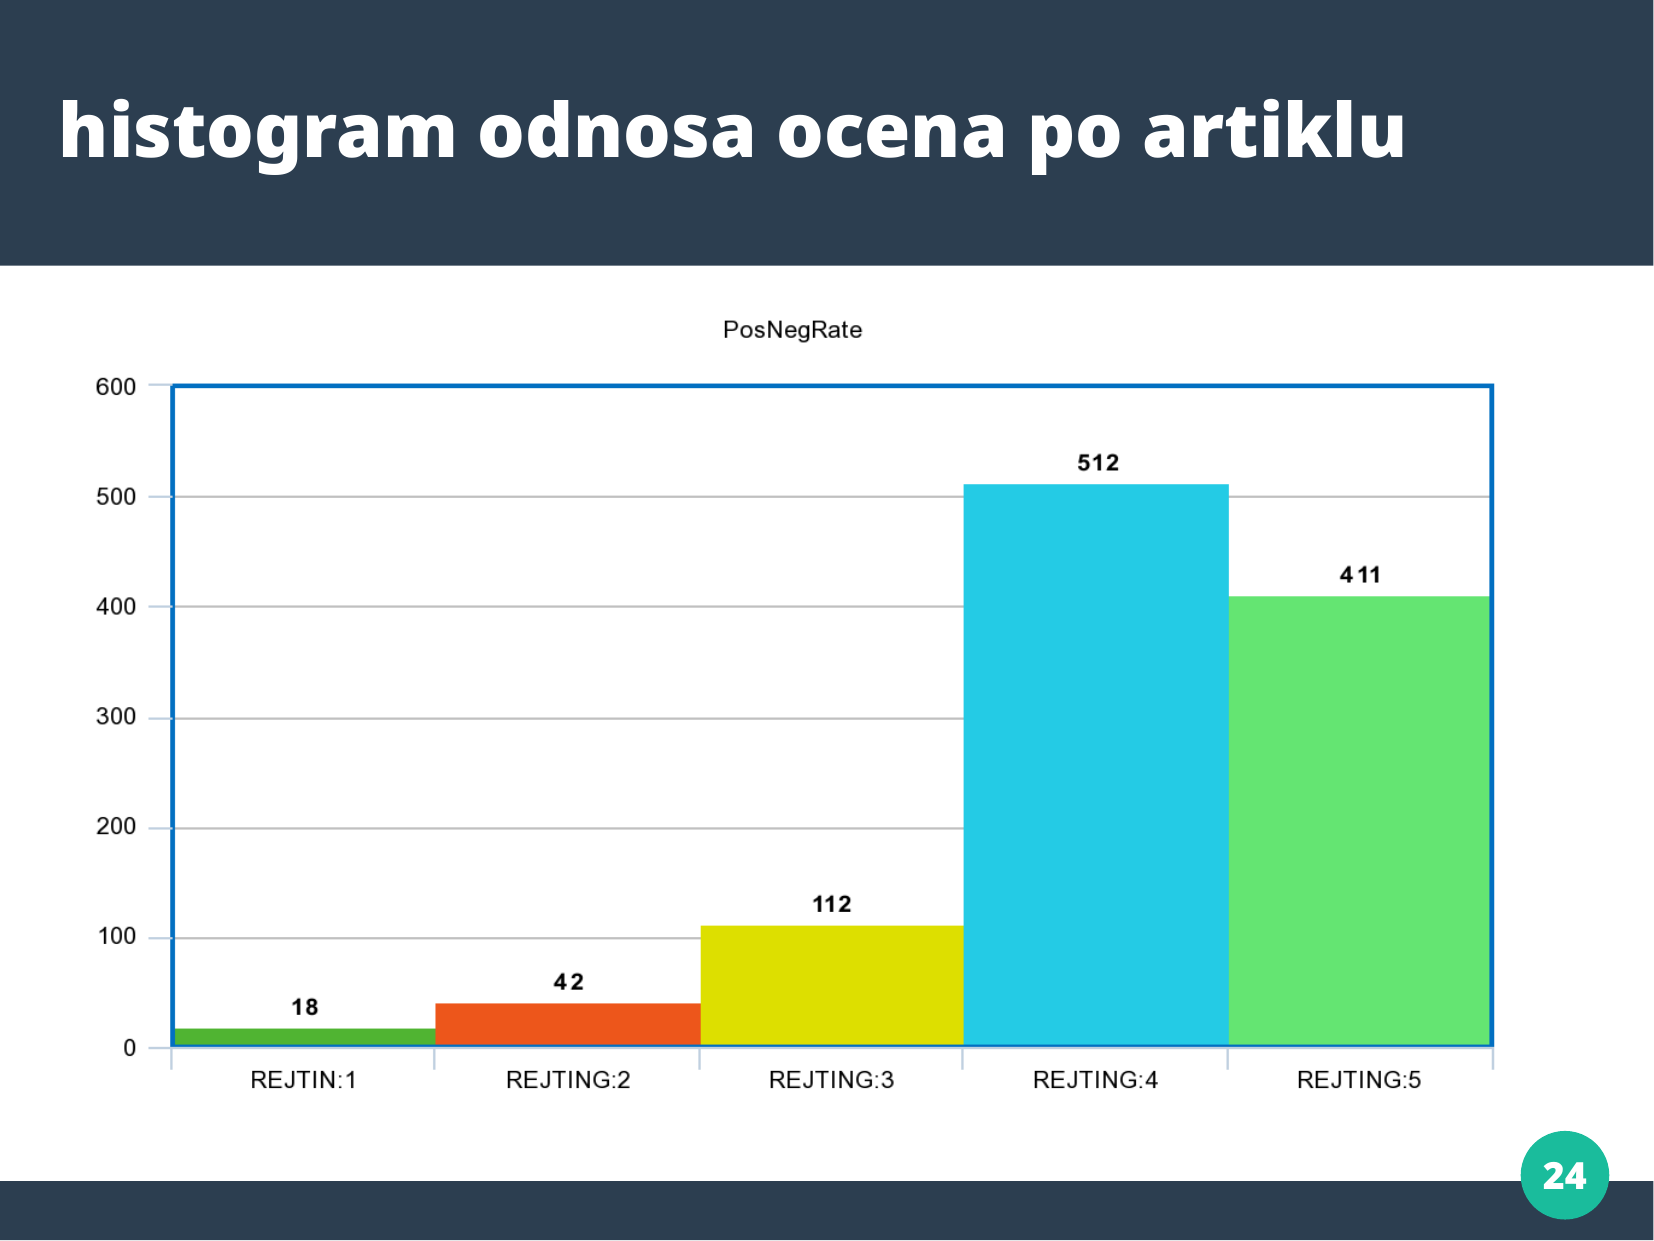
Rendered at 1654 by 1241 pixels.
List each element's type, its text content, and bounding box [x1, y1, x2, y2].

picture [69, 299, 1516, 1127]
title histogram odnosa ocena po artiklu [59, 49, 1595, 207]
